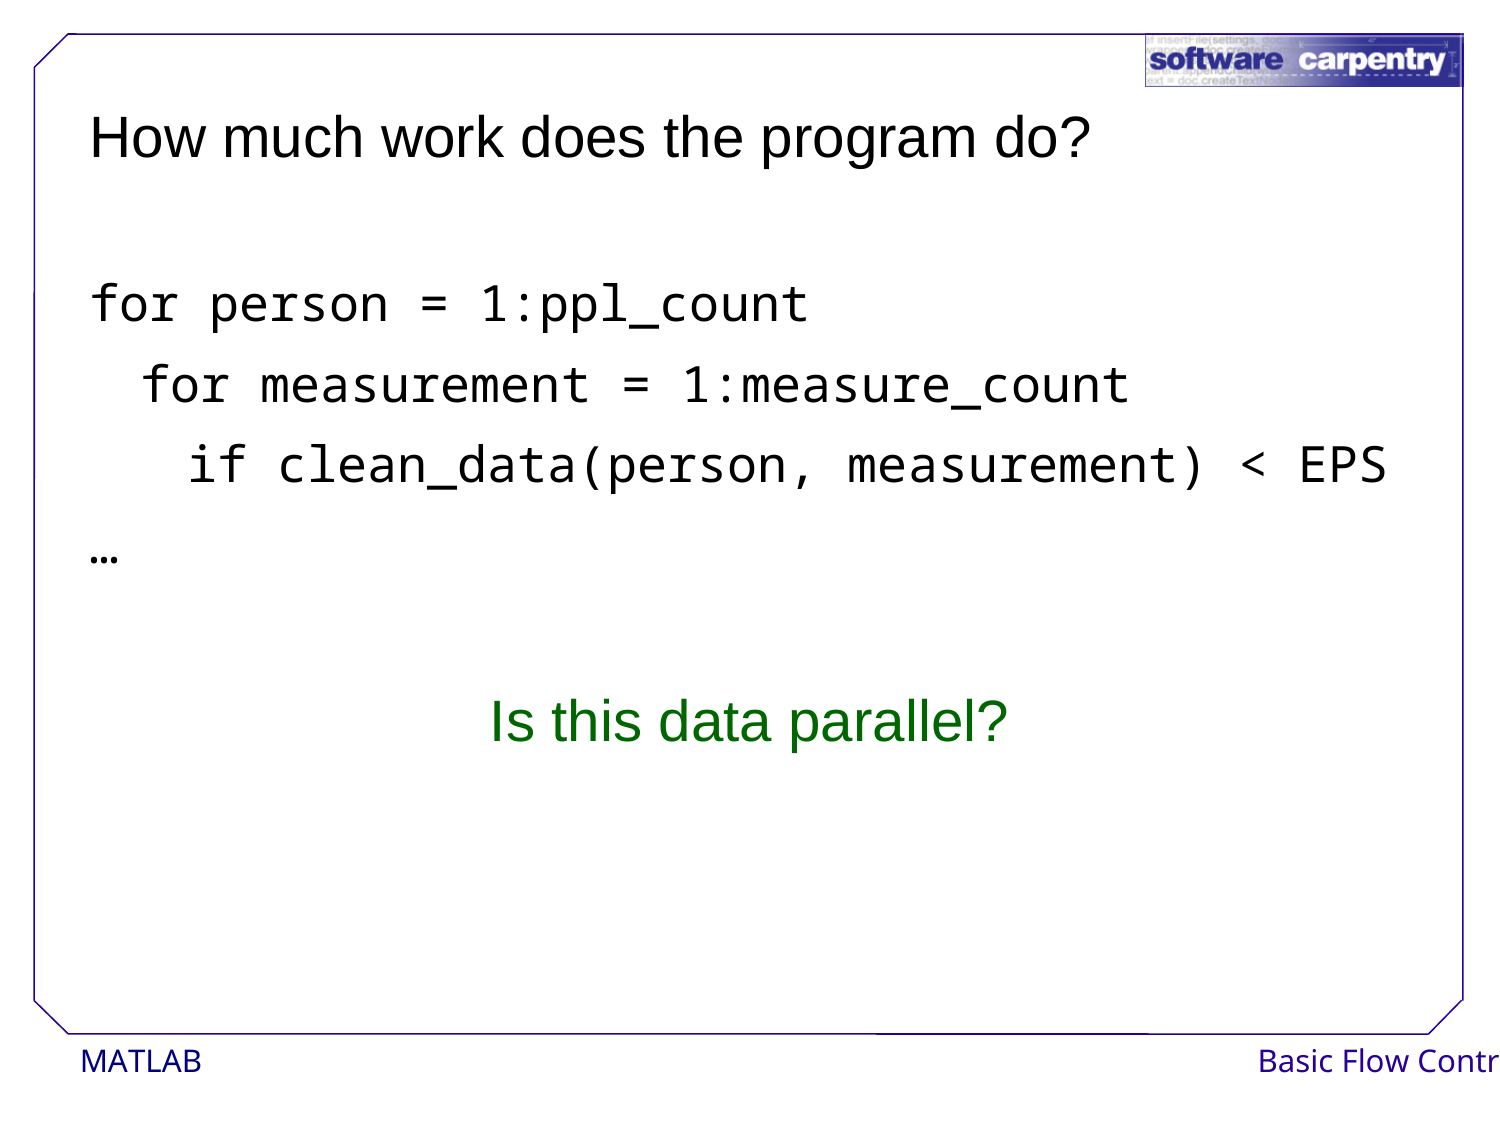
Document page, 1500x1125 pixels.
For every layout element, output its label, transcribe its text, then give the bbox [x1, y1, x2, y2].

list How much work does the program do? for person = 1:ppl_count for measurement = 1:measure_count if clean_data(person, measurement) < EPS … Is this data parallel? [75, 99, 1426, 1013]
picture [1145, 33, 1464, 87]
